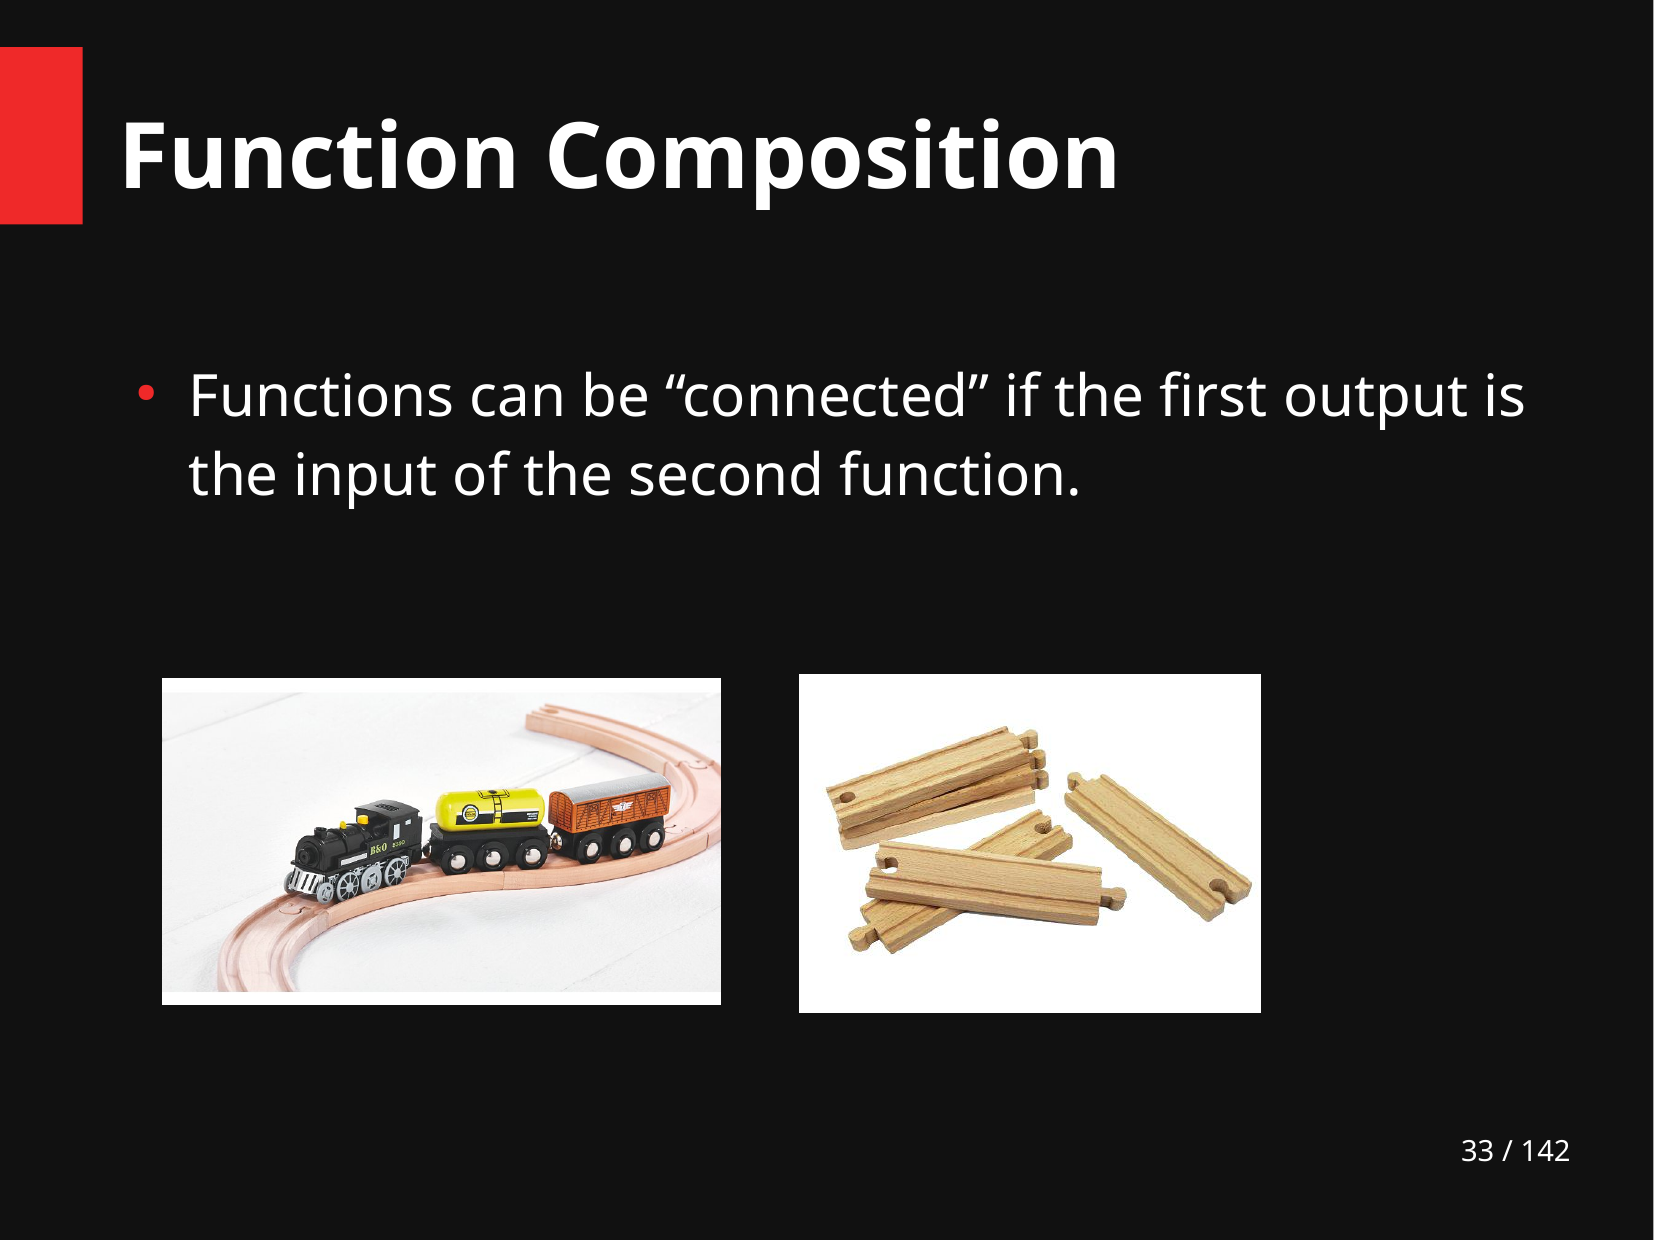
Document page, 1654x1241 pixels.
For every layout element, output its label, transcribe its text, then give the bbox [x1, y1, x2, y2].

title Function Composition [118, 49, 1571, 257]
list Functions can be “connected” if the first output is the input of the second function. [118, 354, 1536, 1074]
picture [799, 674, 1261, 1013]
picture [162, 678, 721, 1006]
